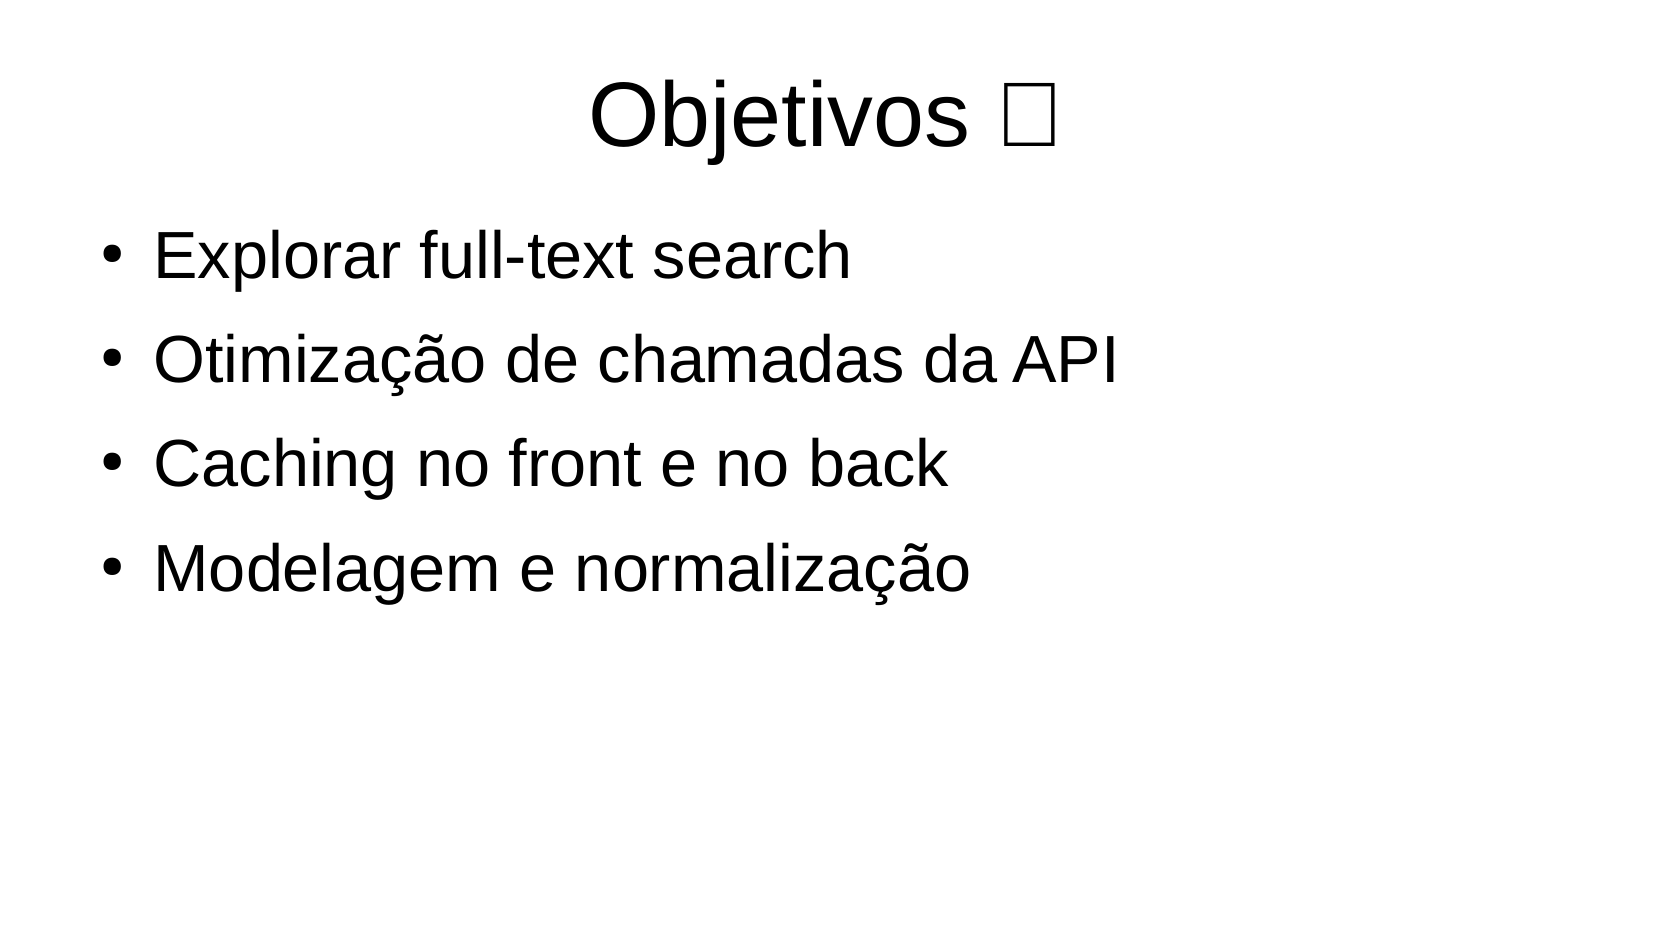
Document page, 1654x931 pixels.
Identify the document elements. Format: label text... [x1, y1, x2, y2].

title Objetivos 🎯 [82, 37, 1571, 193]
list Explorar full-text search Otimização de chamadas da API Caching no front e no back Modelagem e normalização [82, 217, 1571, 758]
